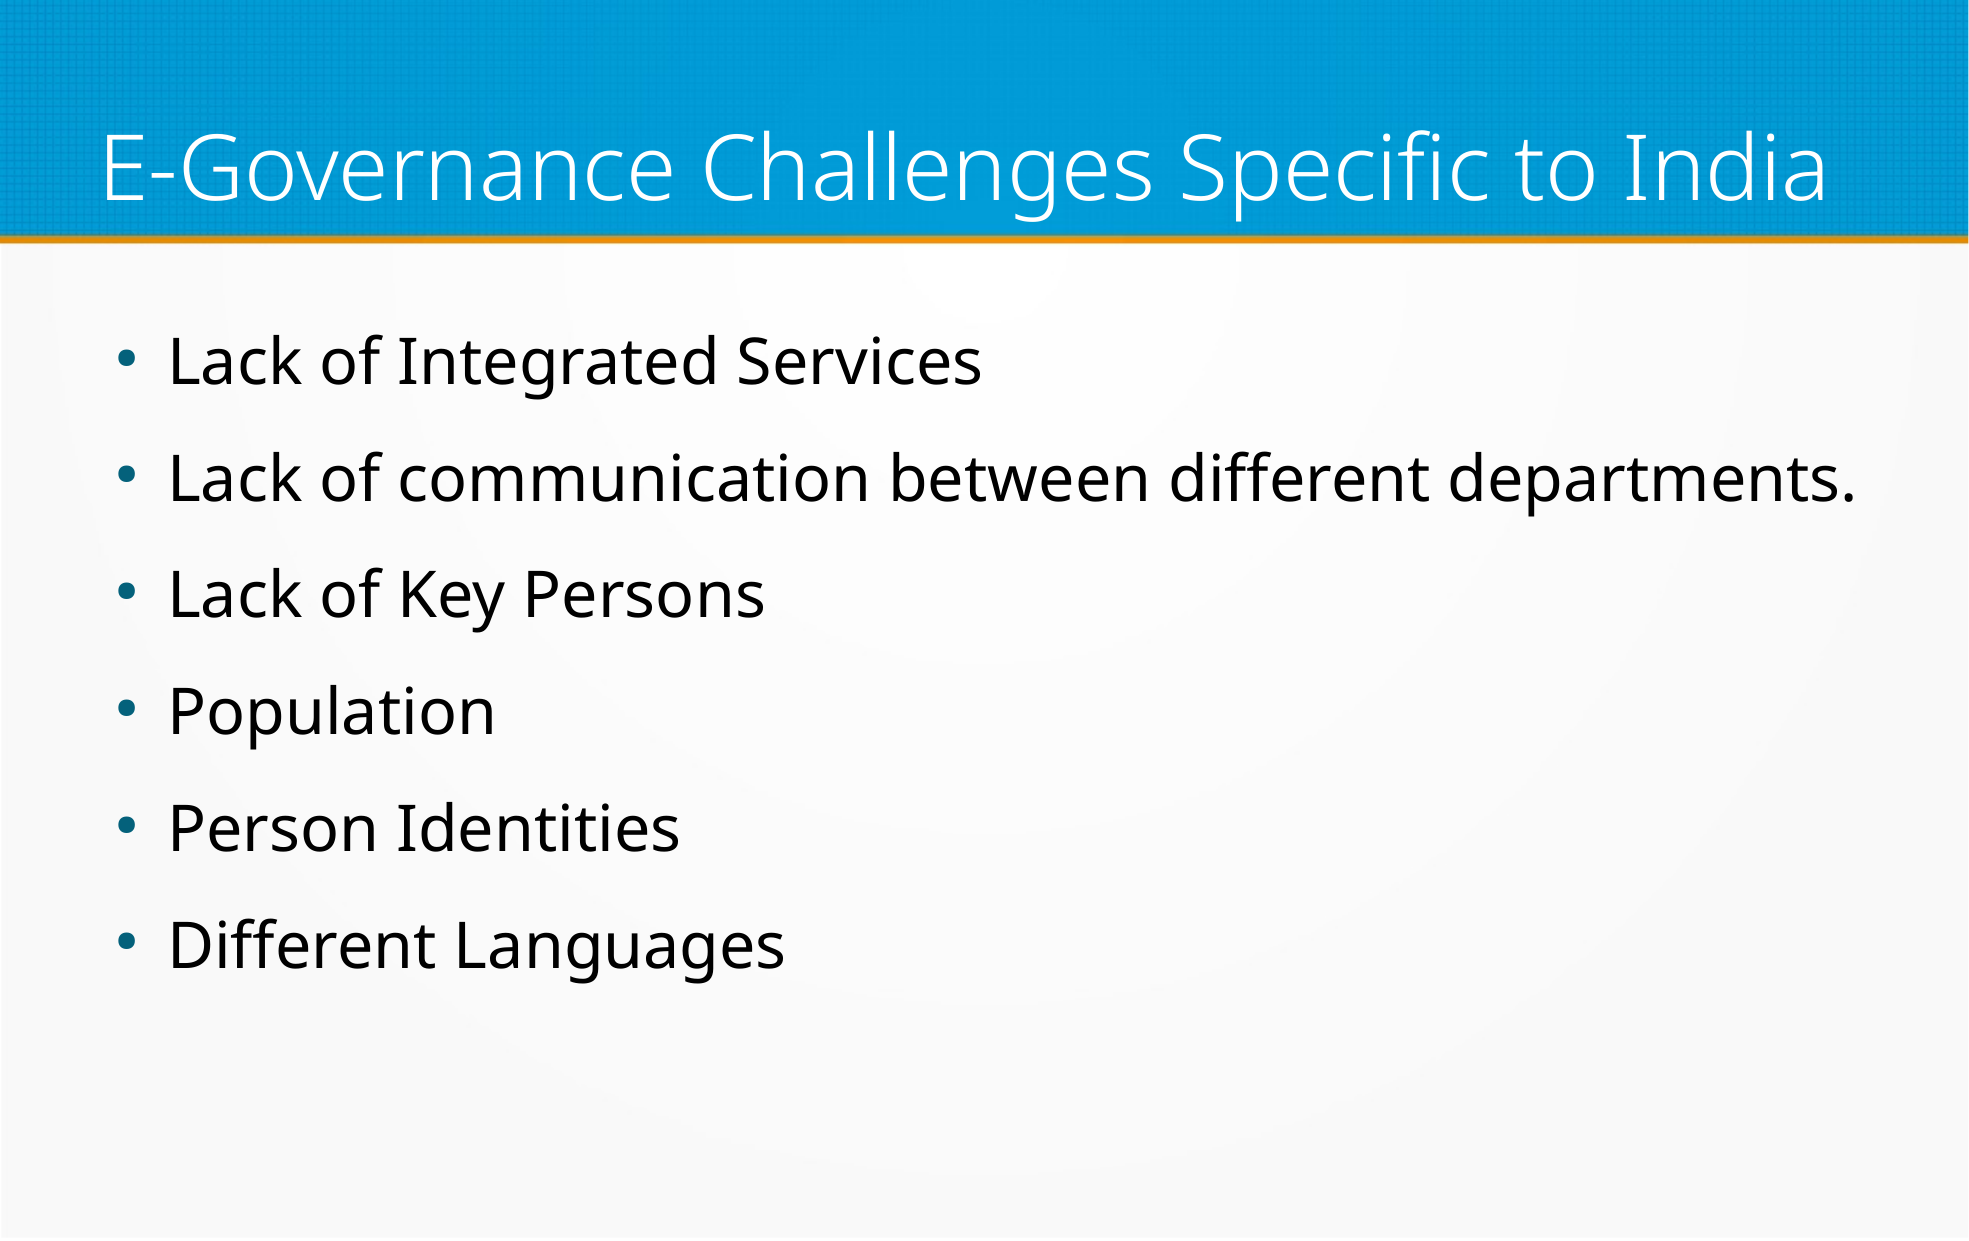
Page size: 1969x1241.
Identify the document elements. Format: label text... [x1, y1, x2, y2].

list Lack of Integrated Services Lack of communication between different departments. Lack of Key Persons Population Person Identities Different Languages [98, 315, 1861, 1081]
picture [0, 233, 1969, 1241]
title E-Governance Challenges Specific to India [98, 19, 1870, 227]
